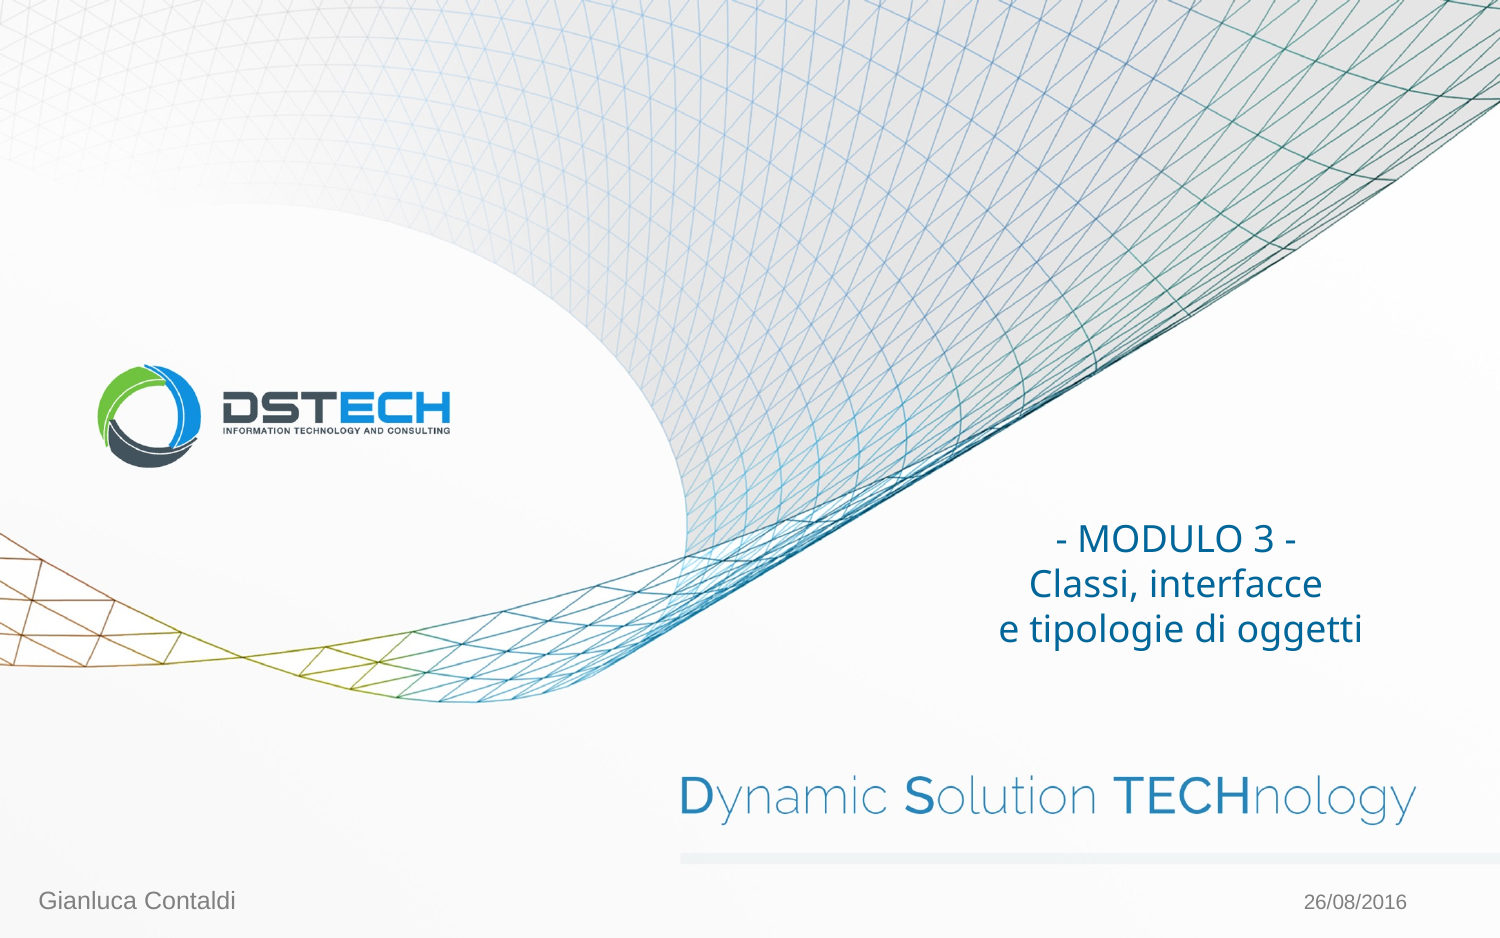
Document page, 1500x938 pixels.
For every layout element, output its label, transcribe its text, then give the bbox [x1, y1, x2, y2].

text_box - MODULO 3 - Classi, interfacce e tipologie di oggetti [814, 507, 1500, 697]
picture [0, 0, 1500, 938]
text_box Gianluca Contaldi 26/08/2016 [23, 868, 1423, 925]
